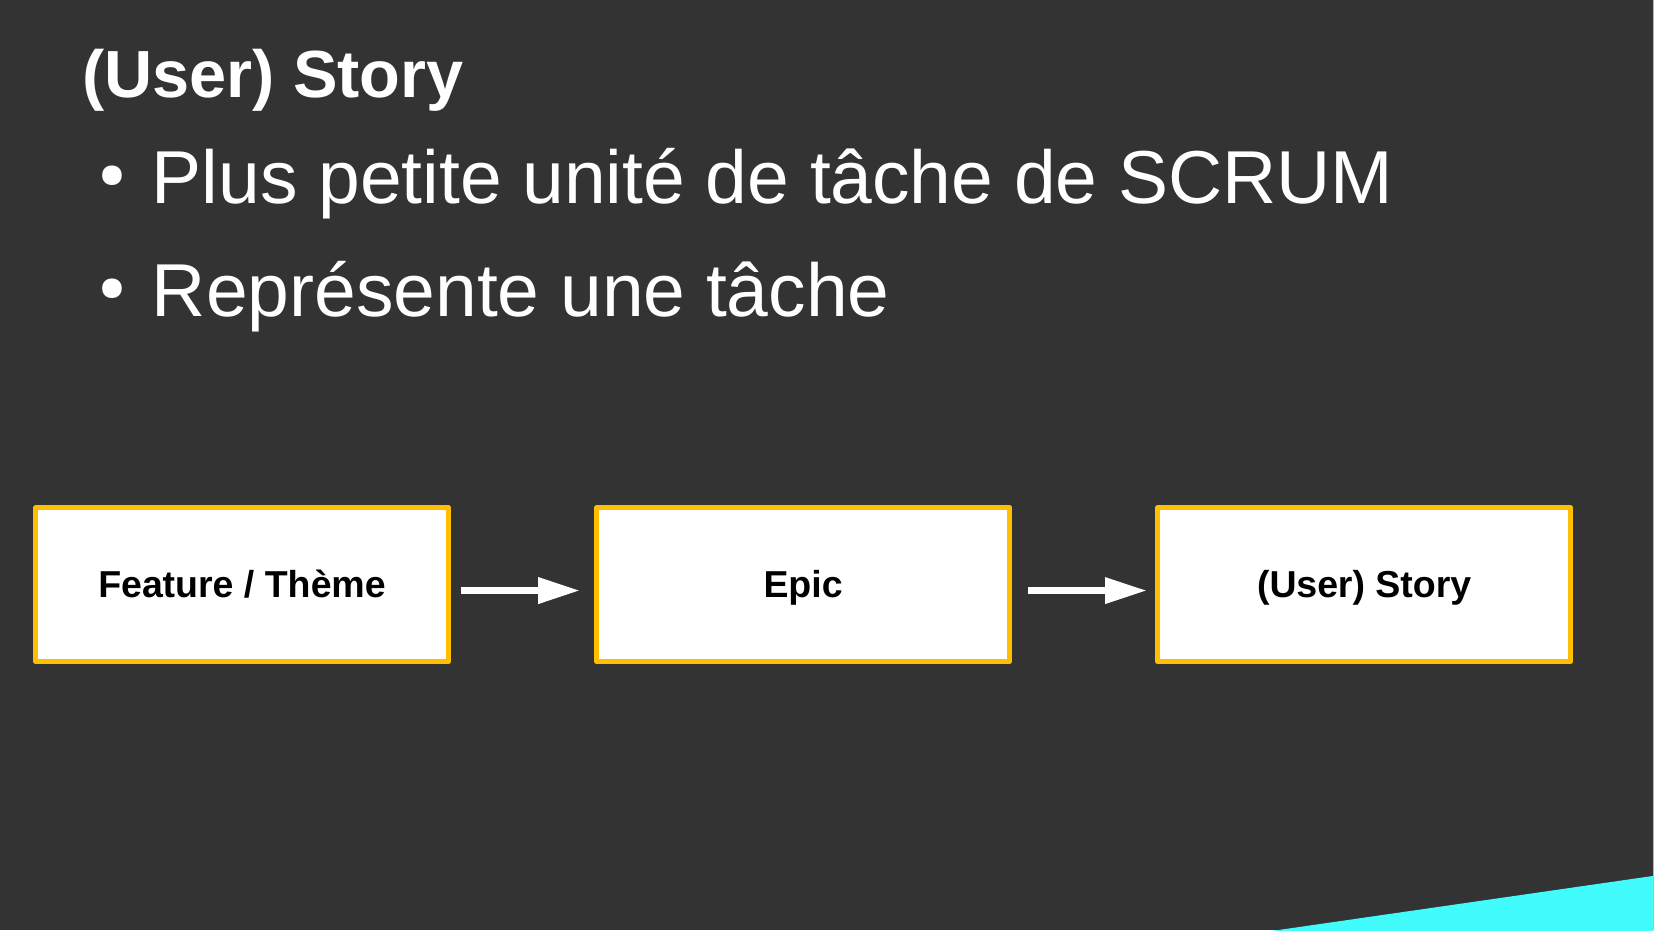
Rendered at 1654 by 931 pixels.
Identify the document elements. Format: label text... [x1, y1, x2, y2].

text_box (User) Story [1157, 507, 1571, 662]
text_box Epic [596, 507, 1010, 662]
list Plus petite unité de tâche de SCRUM Représente une tâche [80, 135, 1620, 343]
text_box Feature / Thème [35, 507, 449, 662]
text_box [1271, 875, 1654, 931]
title (User) Story [82, 37, 1571, 122]
